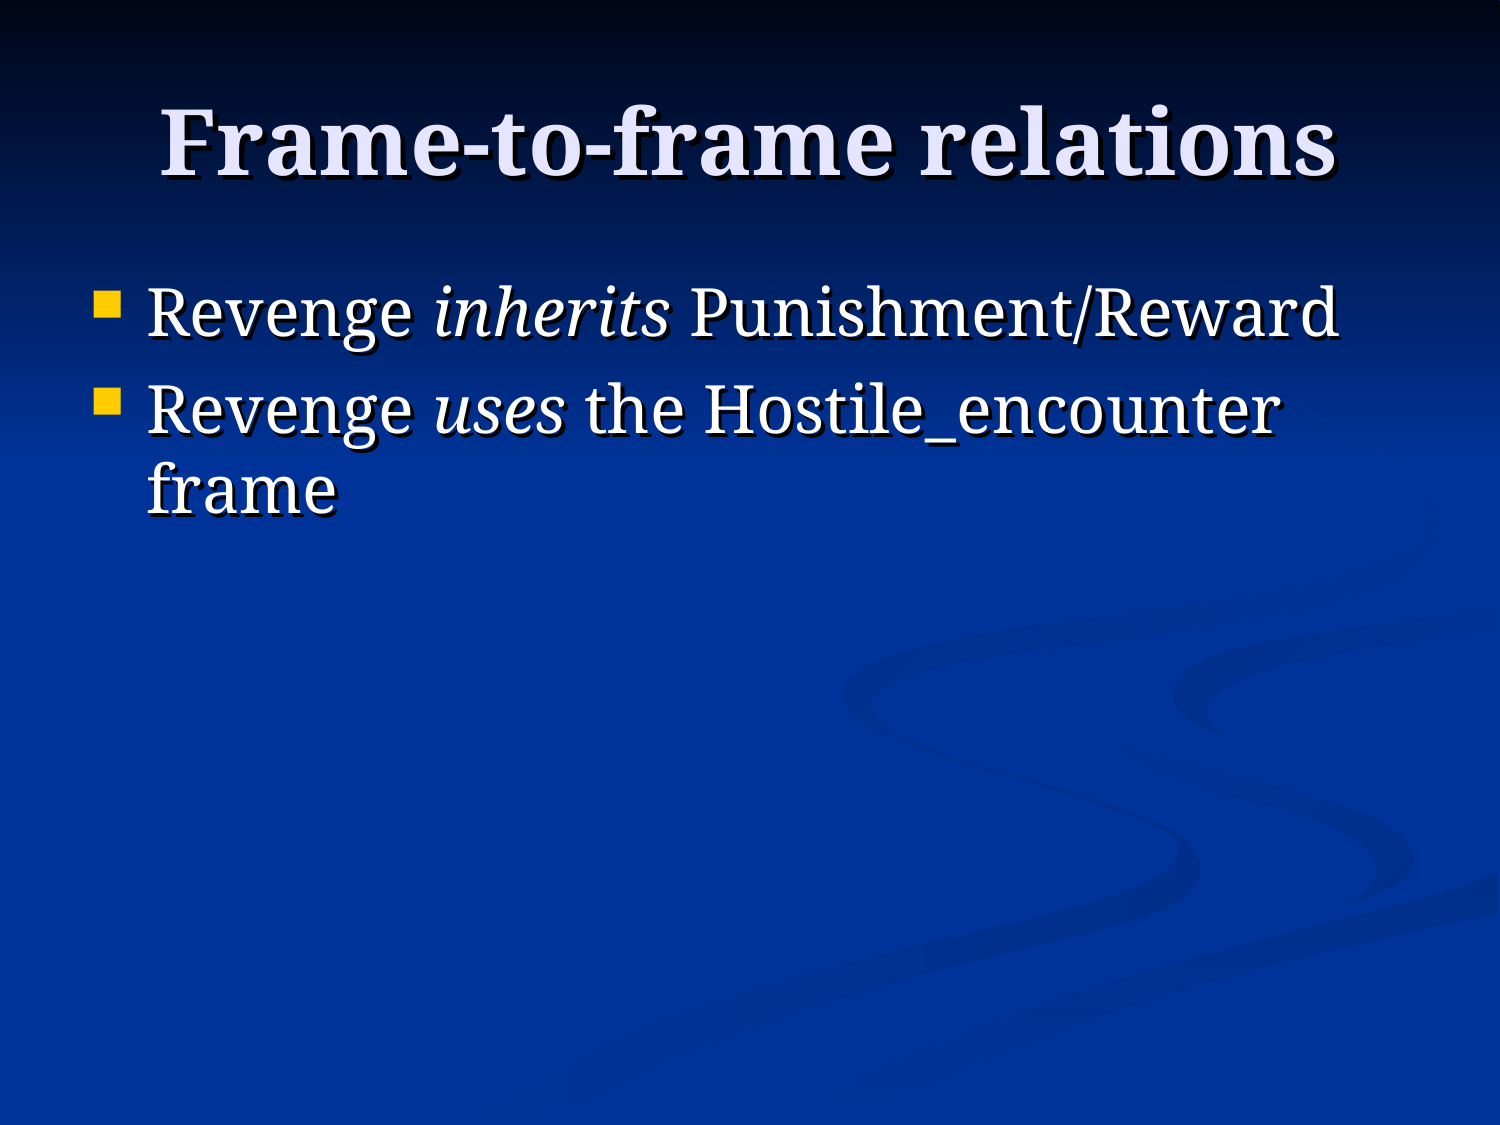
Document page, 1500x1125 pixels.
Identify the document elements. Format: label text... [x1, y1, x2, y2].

title Frame-to-frame relations [75, 45, 1426, 233]
list Revenge inherits Punishment/Reward Revenge uses the Hostile_encounter frame [75, 262, 1426, 1001]
